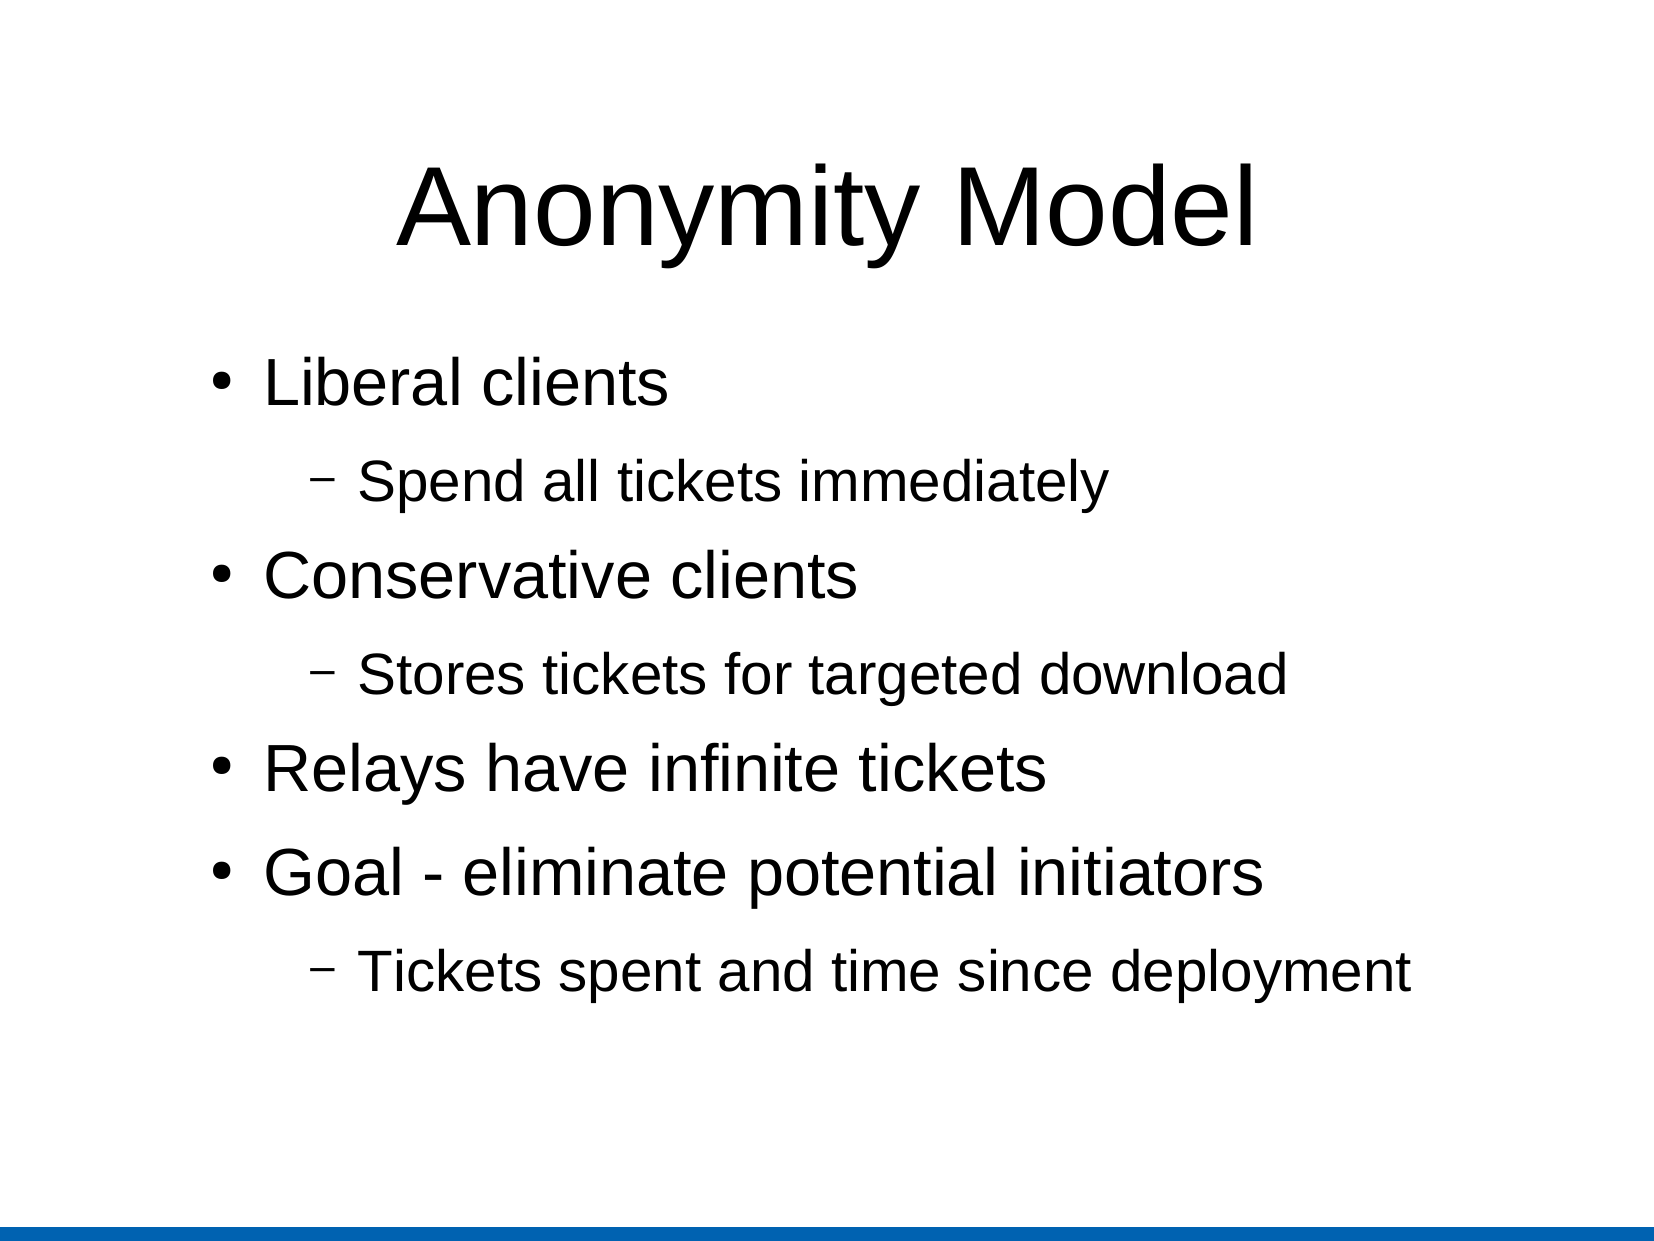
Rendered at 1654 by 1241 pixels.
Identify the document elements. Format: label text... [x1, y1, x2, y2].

list Liberal clients Spend all tickets immediately Conservative clients Stores tickets for targeted download Relays have infinite tickets Goal - eliminate potential initiators Tickets spent and time since deployment [121, 344, 1533, 1149]
title Anonymity Model [121, 102, 1533, 311]
